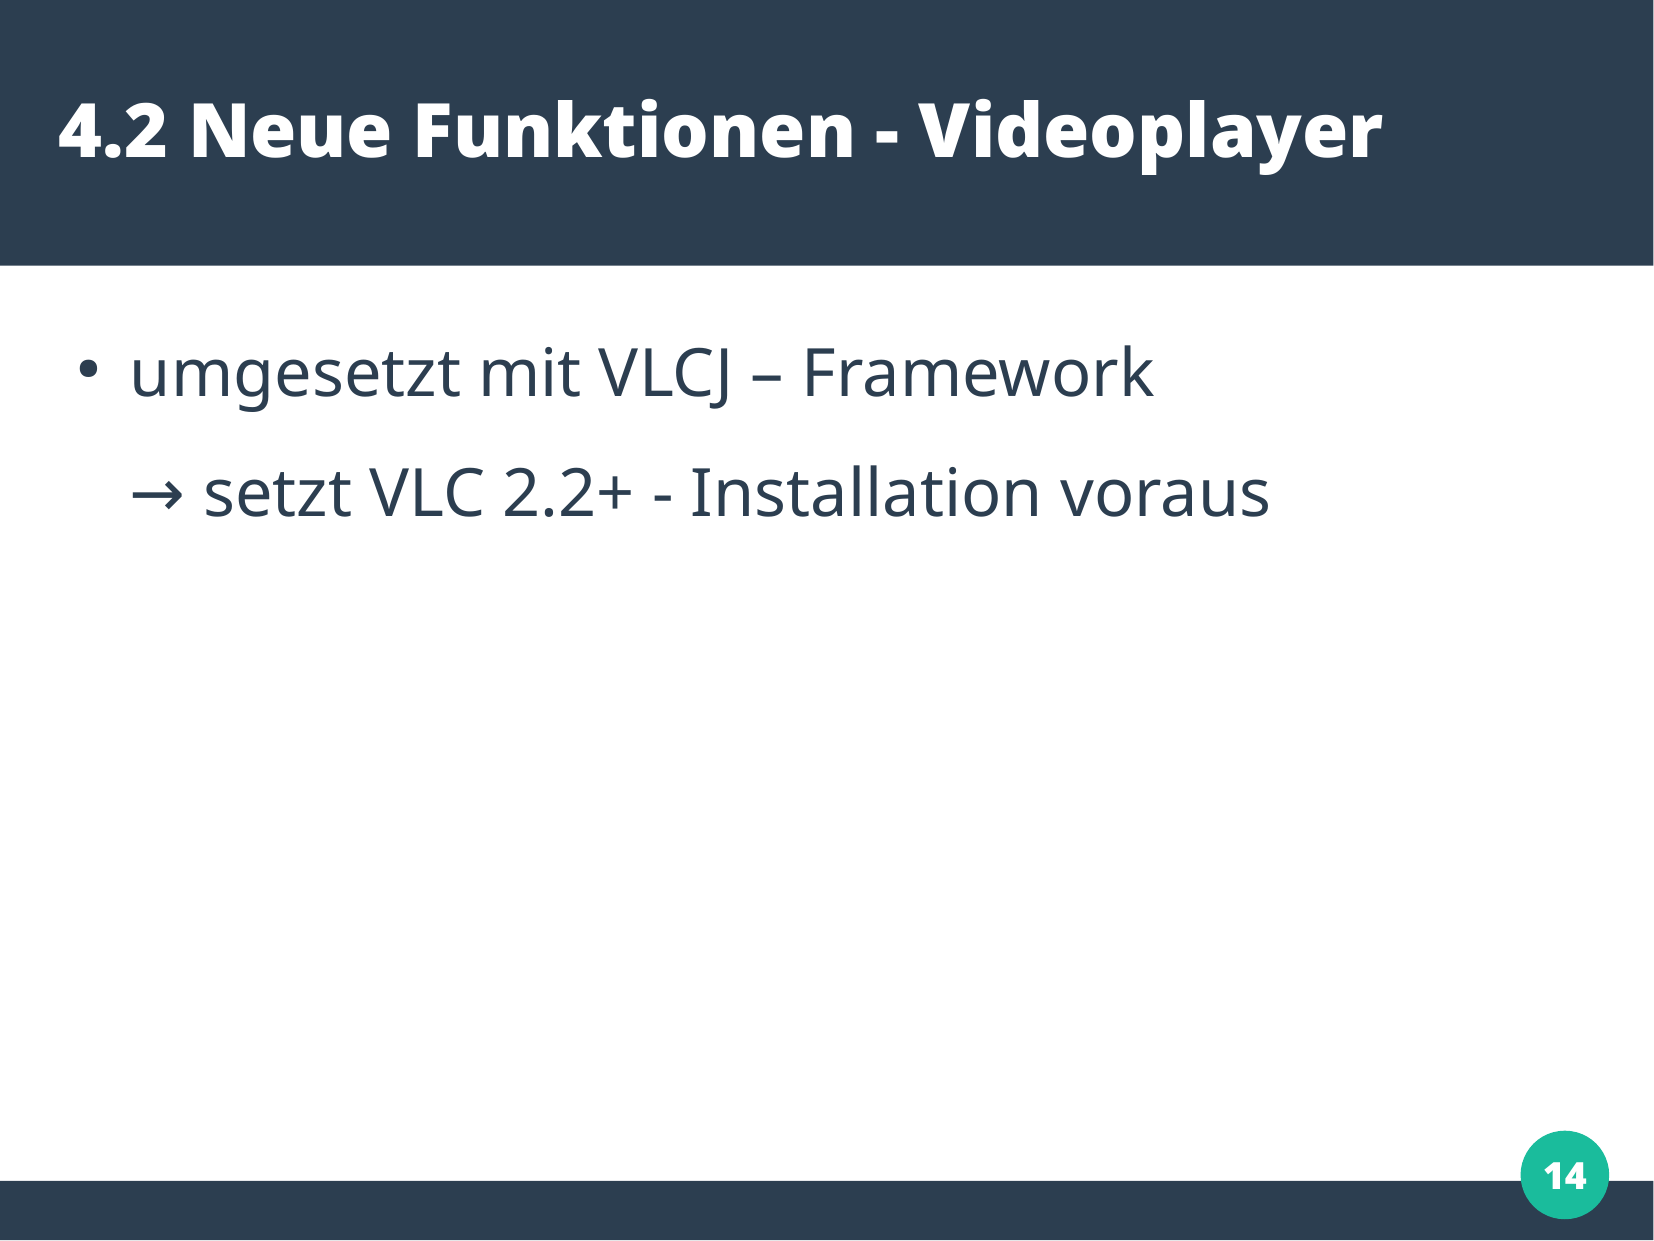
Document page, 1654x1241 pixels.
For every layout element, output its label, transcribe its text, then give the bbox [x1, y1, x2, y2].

title 4.2 Neue Funktionen - Videoplayer [58, 49, 1595, 207]
list umgesetzt mit VLCJ – Framework → setzt VLC 2.2+ - Installation voraus [58, 324, 1595, 556]
